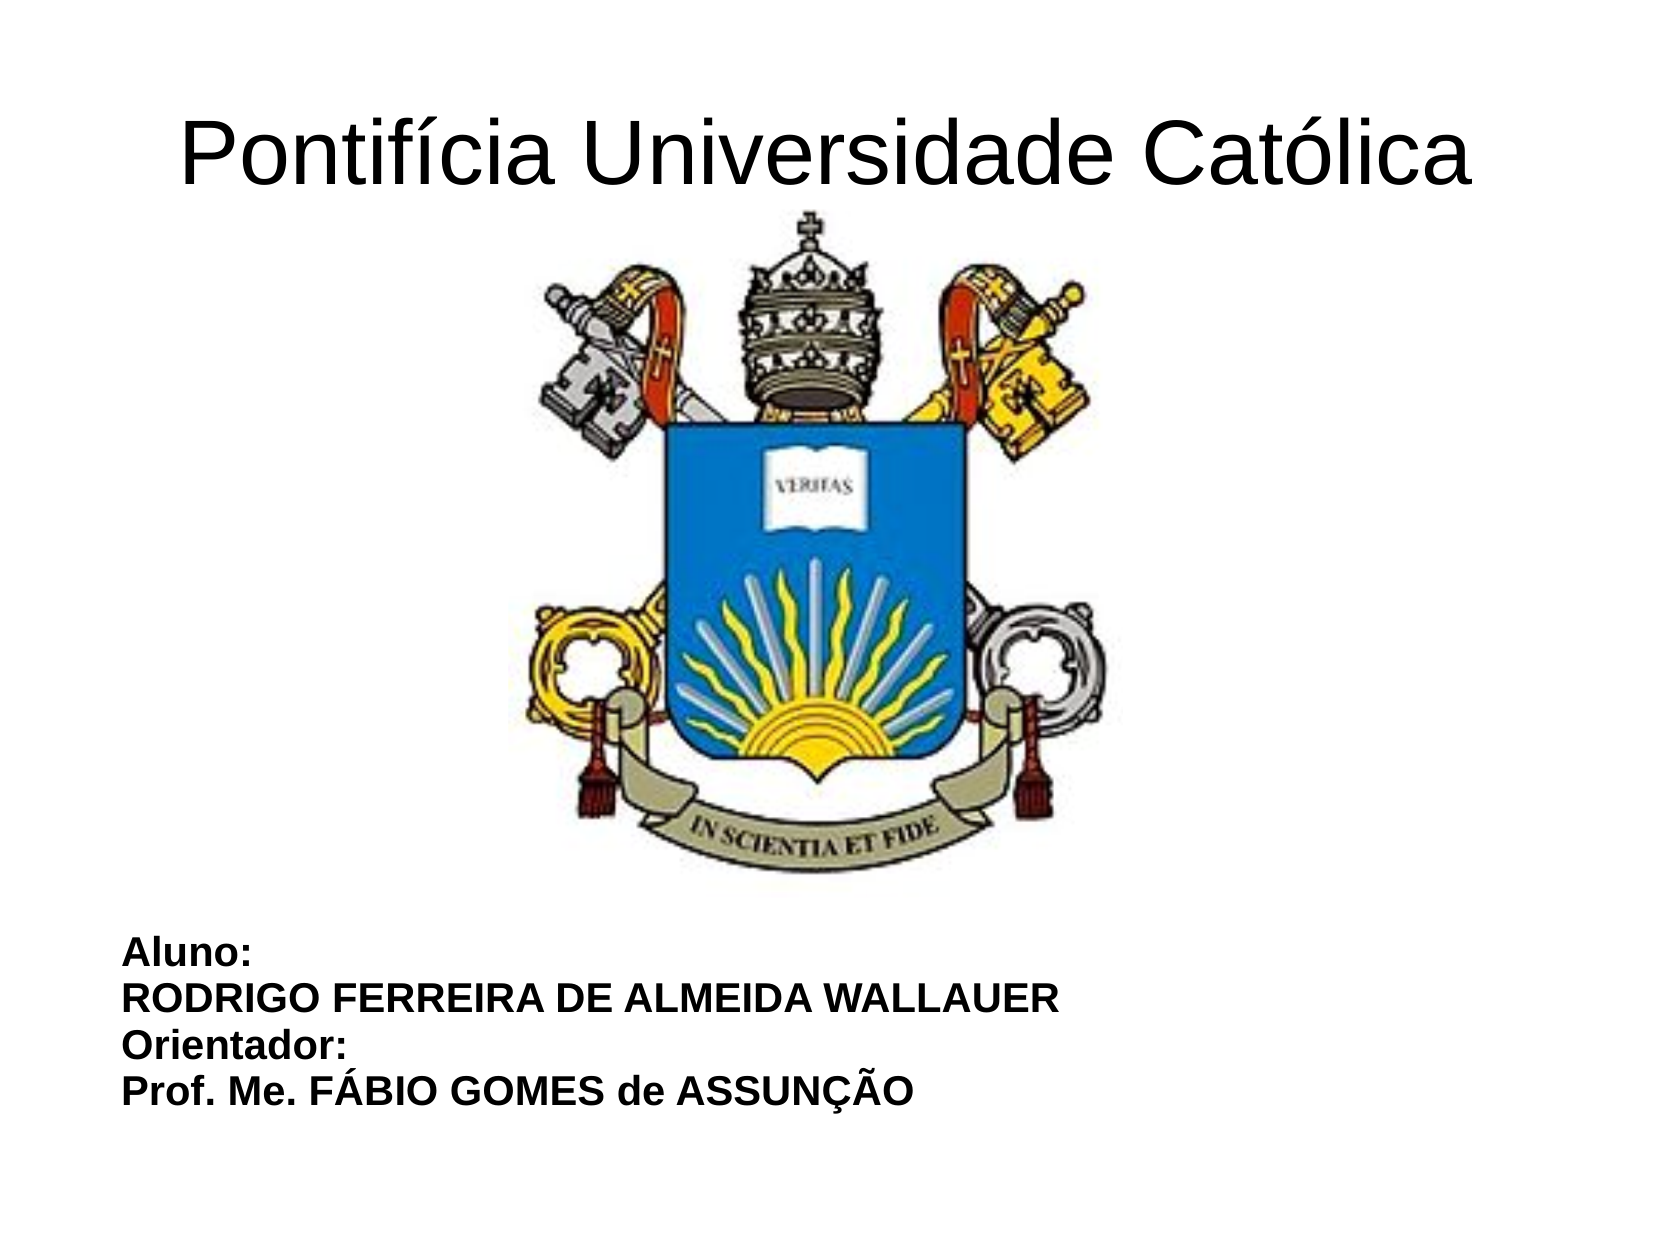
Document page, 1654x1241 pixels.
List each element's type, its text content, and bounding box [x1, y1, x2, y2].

picture [507, 208, 1123, 898]
title Pontifícia Universidade Católica [82, 49, 1571, 257]
text_box Aluno: RODRIGO FERREIRA DE ALMEIDA WALLAUER Orientador: Prof. Me. FÁBIO GOMES de ASSUNÇÃO [106, 921, 1453, 1241]
